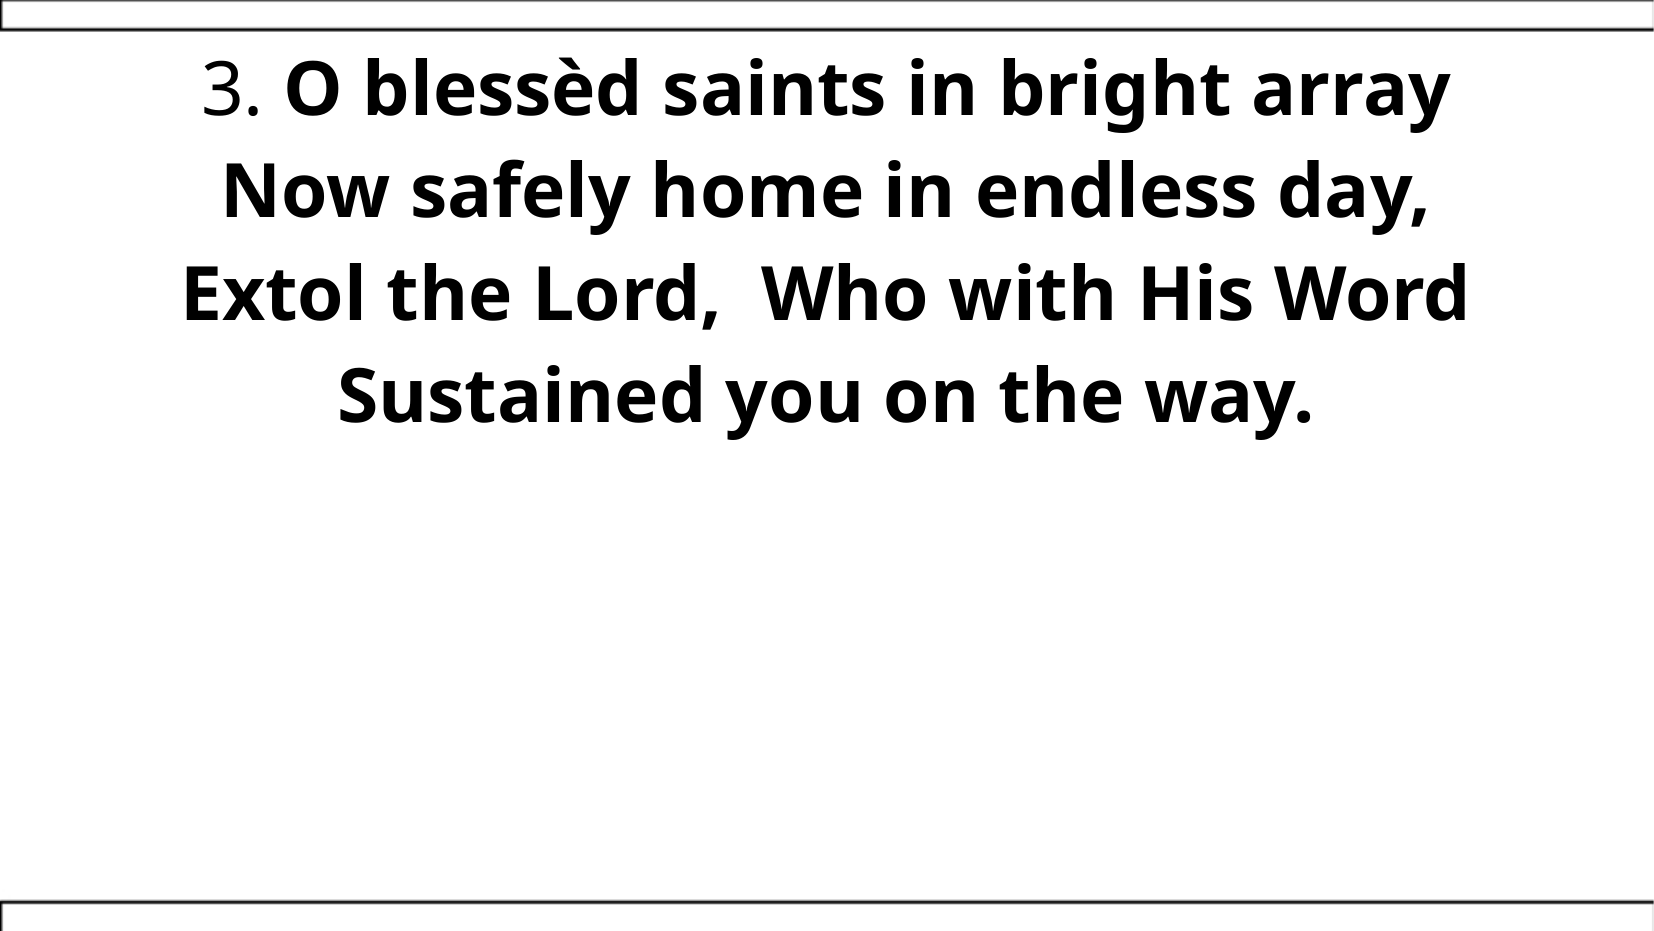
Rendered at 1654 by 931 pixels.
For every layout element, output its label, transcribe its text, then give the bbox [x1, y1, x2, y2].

title 3. O blessèd saints in bright array Now safely home in endless day, Extol the Lord, Who with His Word Sustained you on the way. [99, 35, 1554, 435]
picture [0, 0, 1654, 931]
